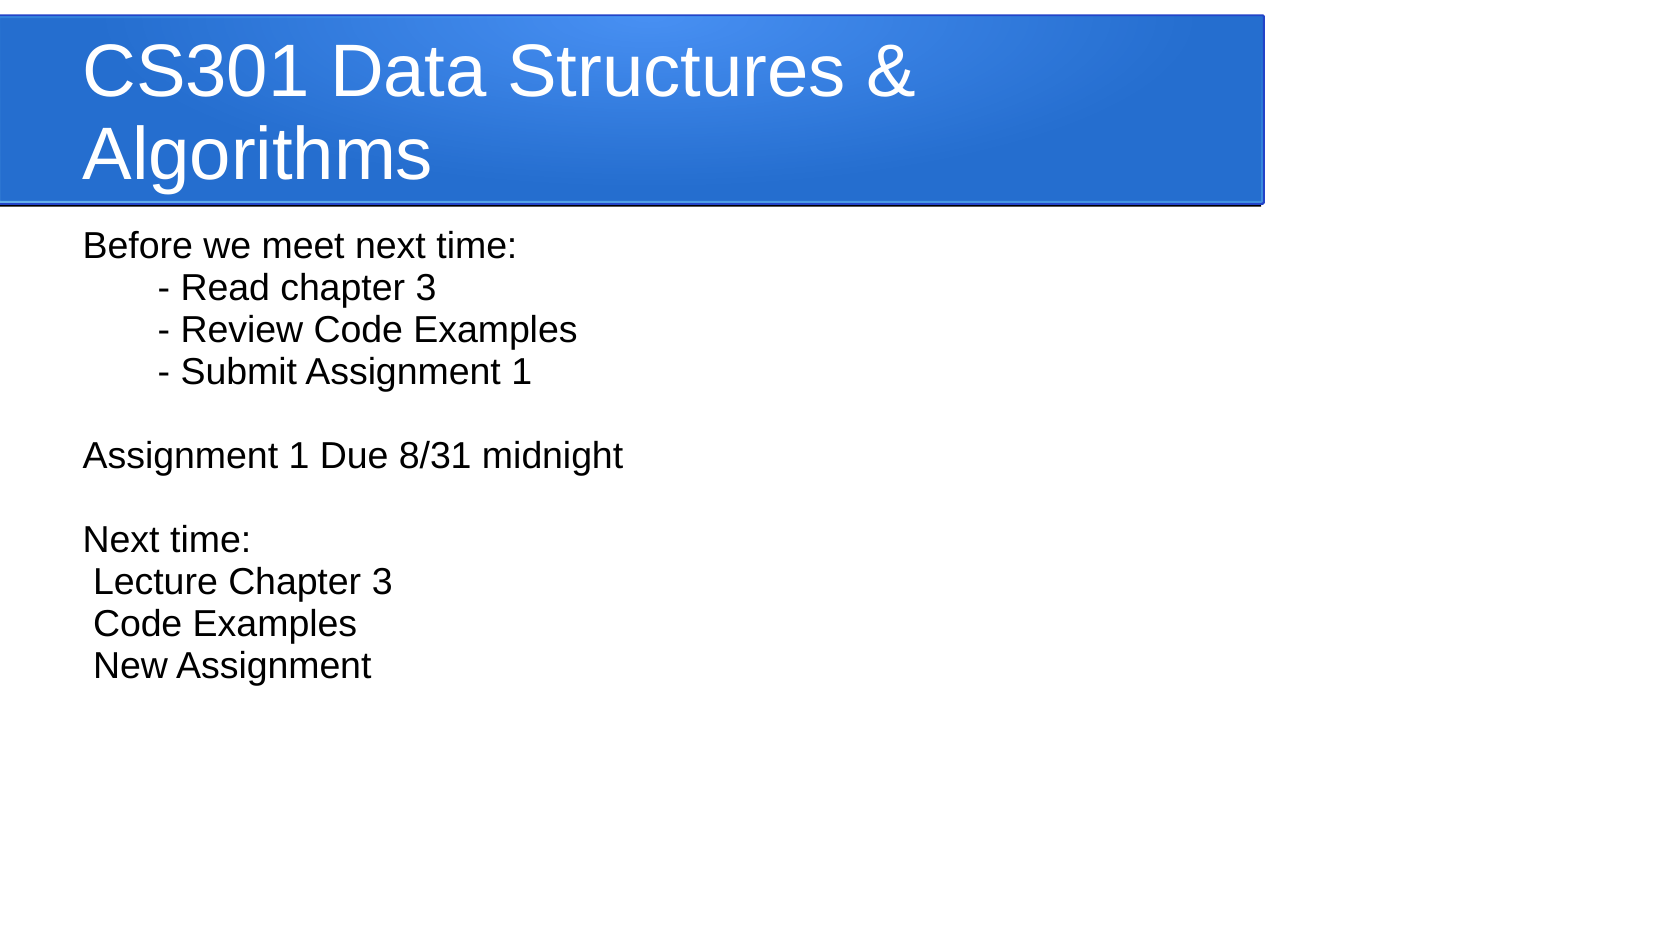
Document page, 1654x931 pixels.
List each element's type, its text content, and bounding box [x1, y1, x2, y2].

subtitle Before we meet next time: - Read chapter 3 - Review Code Examples - Submit Assignment 1 Assignment 1 Due 8/31 midnight Next time: Lecture Chapter 3 Code Examples New Assignment [82, 224, 1096, 823]
title CS301 Data Structures & Algorithms [82, 29, 1235, 196]
